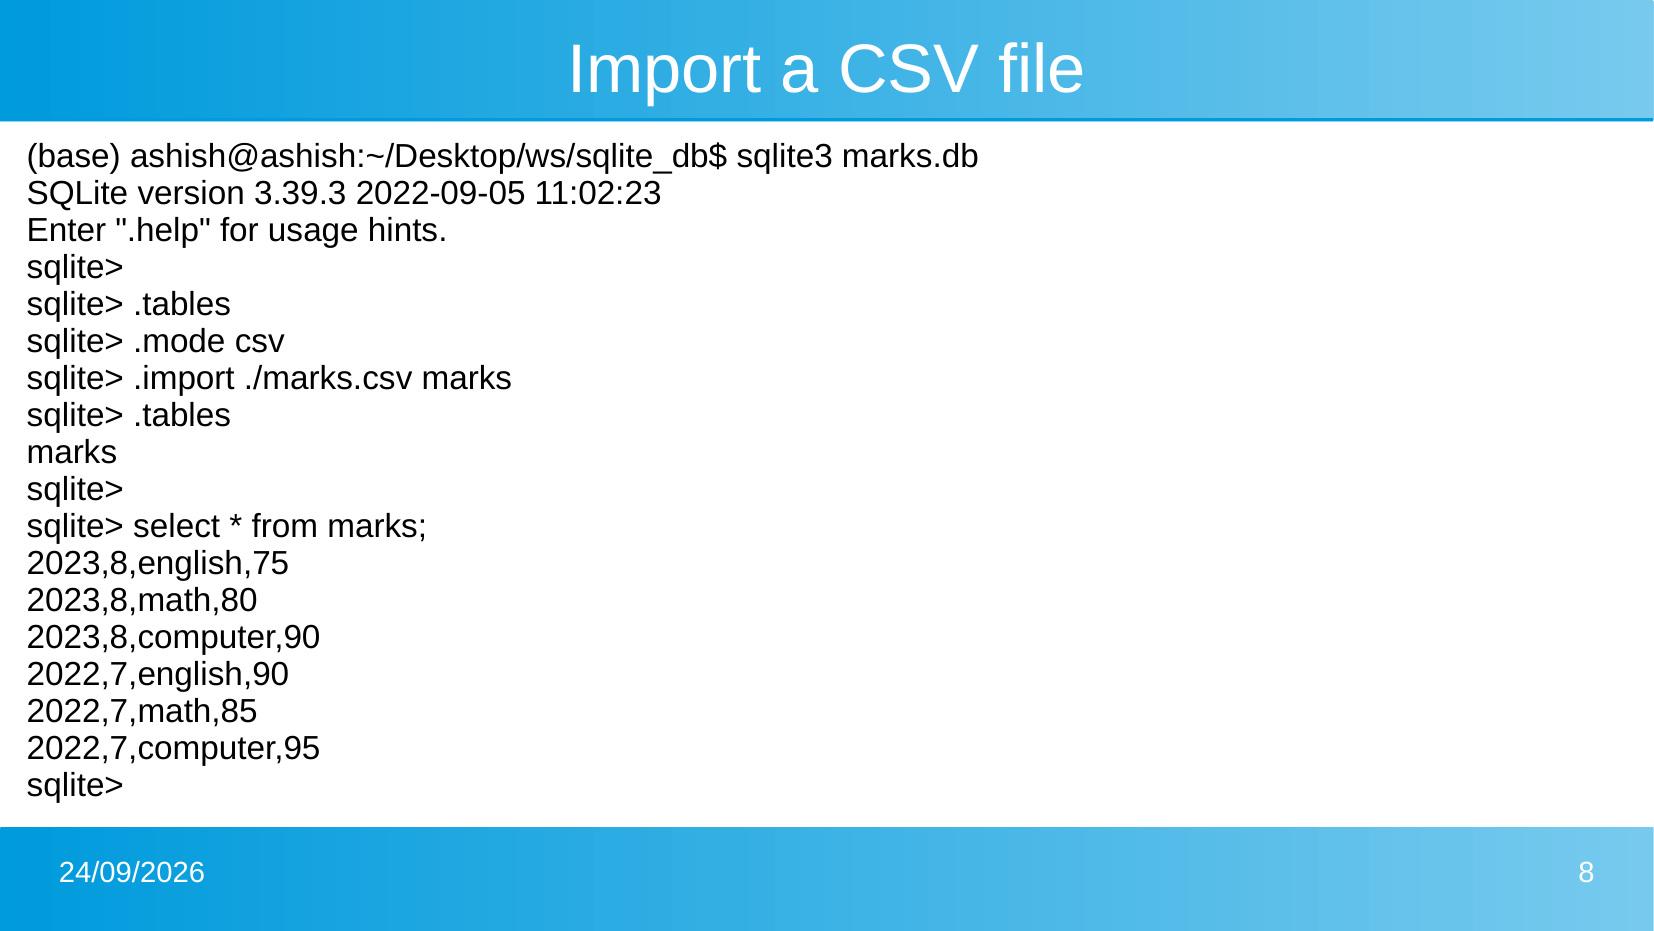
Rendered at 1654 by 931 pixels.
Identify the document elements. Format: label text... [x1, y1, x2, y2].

text_box (base) ashish@ashish:~/Desktop/ws/sqlite_db$ sqlite3 marks.db SQLite version 3.39.3 2022-09-05 11:02:23 Enter ".help" for usage hints. sqlite> sqlite> .tables sqlite> .mode csv sqlite> .import ./marks.csv marks sqlite> .tables marks sqlite> sqlite> select * from marks; 2023,8,english,75 2023,8,math,80 2023,8,computer,90 2022,7,english,90 2022,7,math,85 2022,7,computer,95 sqlite> [11, 129, 1477, 931]
title Import a CSV file [59, 29, 1595, 108]
